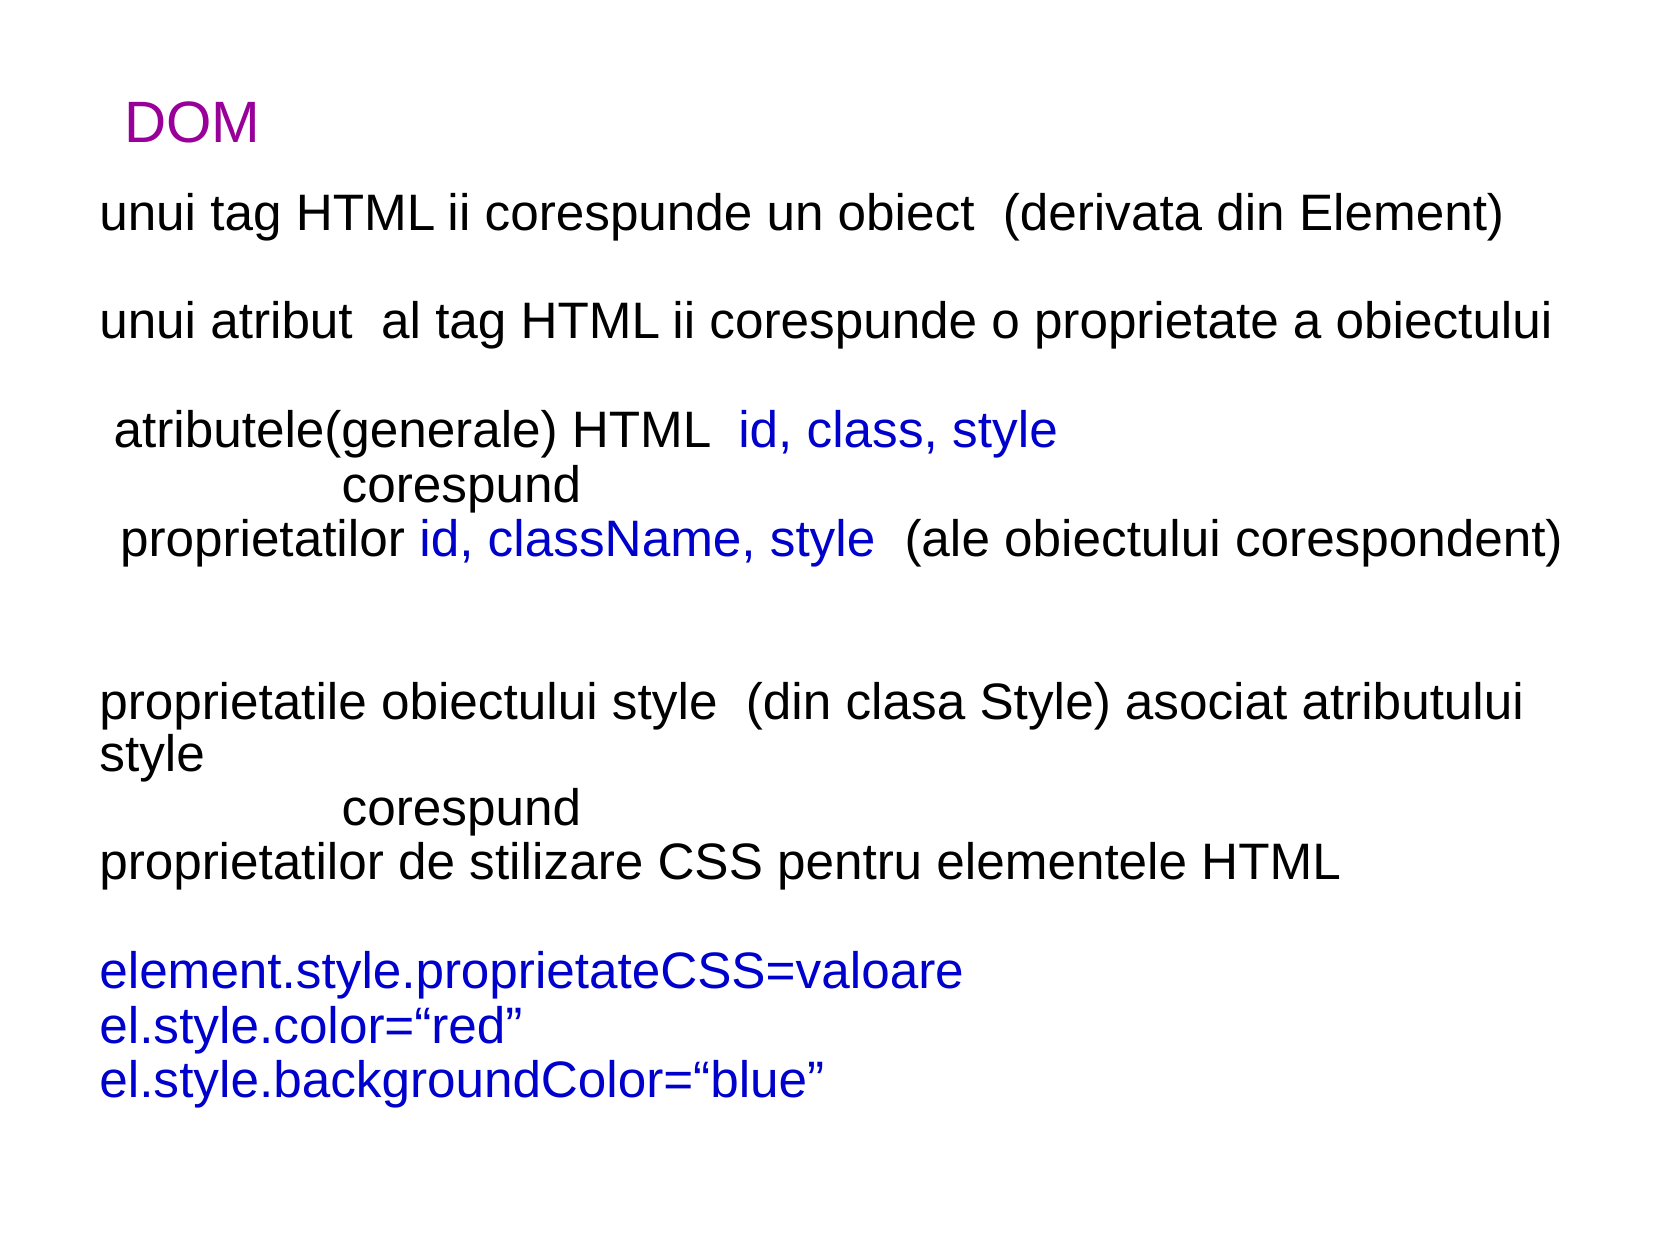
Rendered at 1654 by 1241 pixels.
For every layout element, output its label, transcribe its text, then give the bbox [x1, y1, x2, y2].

text_box unui tag HTML ii corespunde un obiect (derivata din Element) unui atribut al tag HTML ii corespunde o proprietate a obiectului atributele(generale) HTML id, class, style corespund proprietatilor id, className, style (ale obiectului corespondent) proprietatile obiectului style (din clasa Style) asociat atributului style corespund proprietatilor de stilizare CSS pentru elementele HTML element.style.proprietateCSS=valoare el.style.color=“red” el.style.backgroundColor=“blue” [64, 154, 1589, 1177]
text_box DOM [109, 82, 276, 163]
